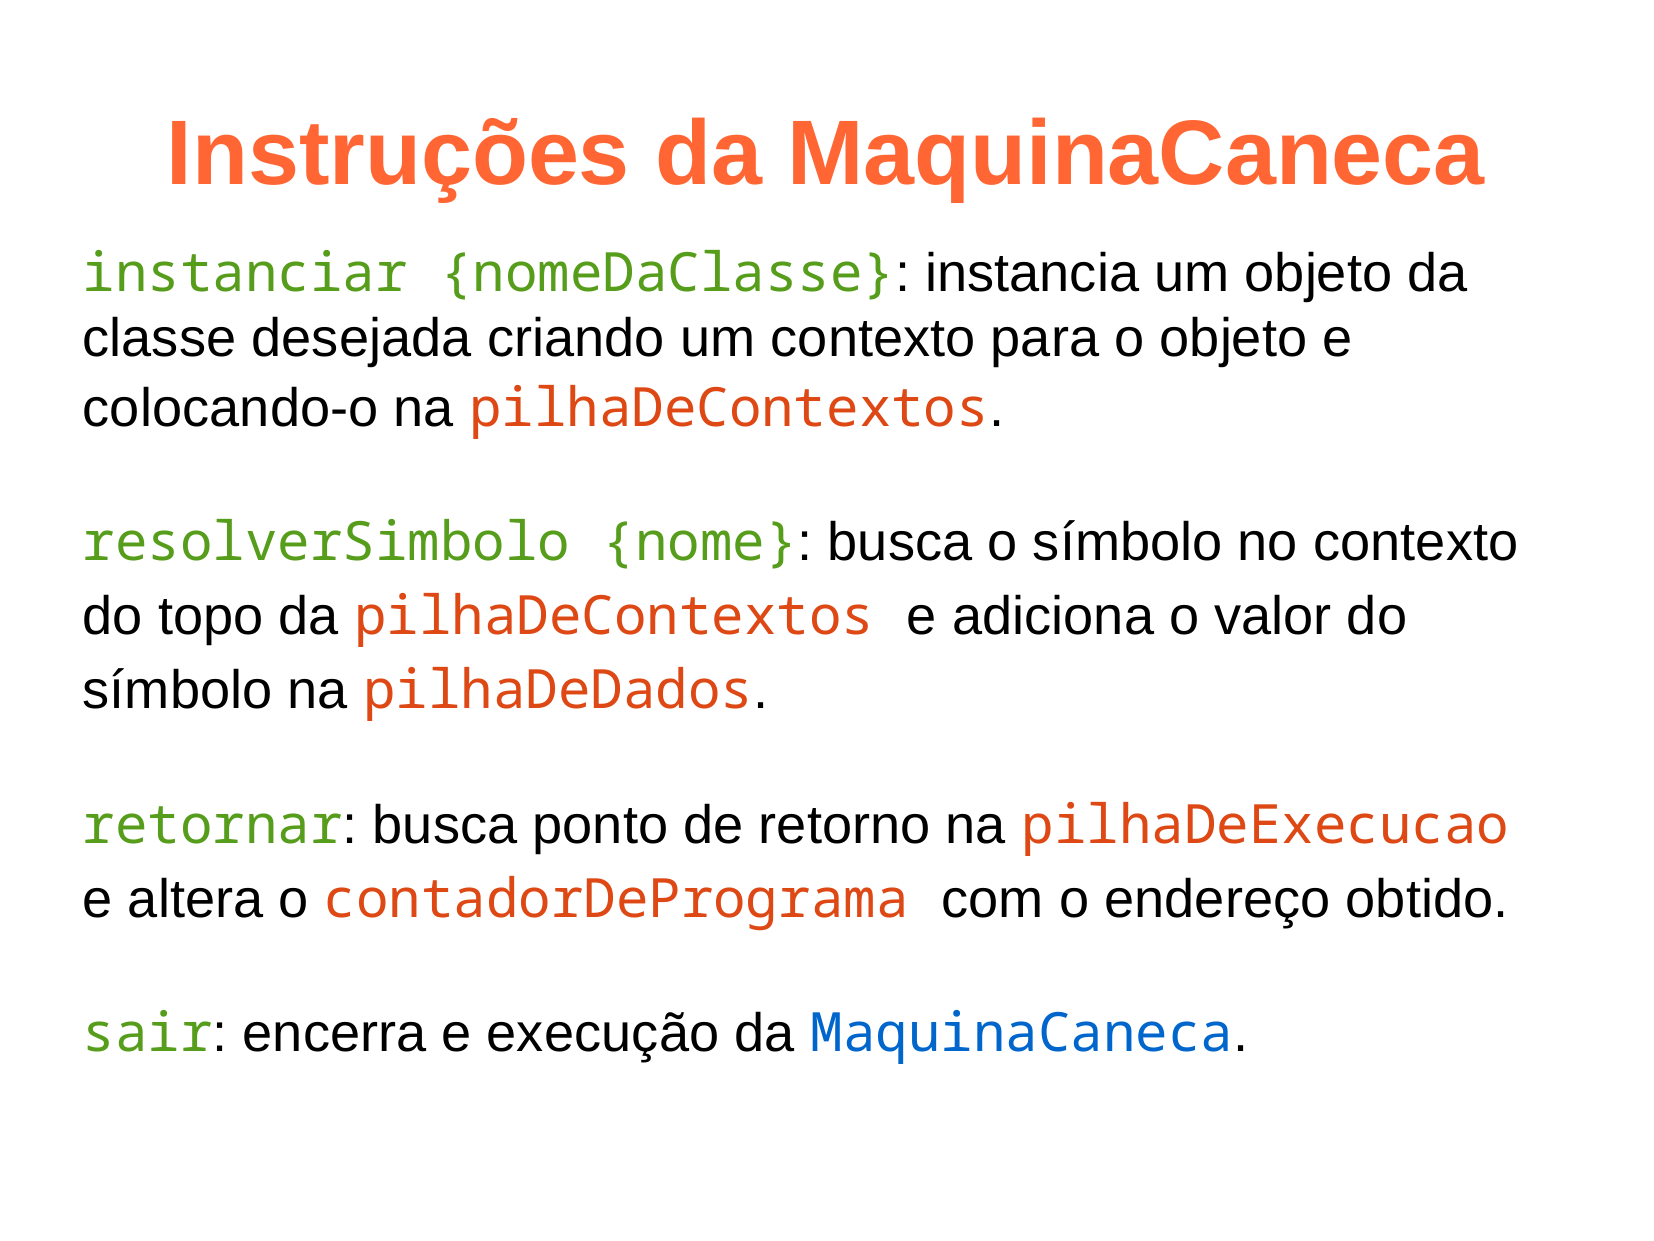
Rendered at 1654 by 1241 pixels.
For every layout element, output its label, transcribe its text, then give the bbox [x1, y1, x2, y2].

title Instruções da MaquinaCaneca [82, 49, 1571, 257]
subtitle instanciar {nomeDaClasse}: instancia um objeto da classe desejada criando um contexto para o objeto e colocando-o na pilhaDeContextos. resolverSimbolo {nome}: busca o símbolo no contexto do topo da pilhaDeContextos e adiciona o valor do símbolo na pilhaDeDados. retornar: busca ponto de retorno na pilhaDeExecucao e altera o contadorDePrograma com o endereço obtido. sair: encerra e execução da MaquinaCaneca. [82, 268, 1538, 1033]
